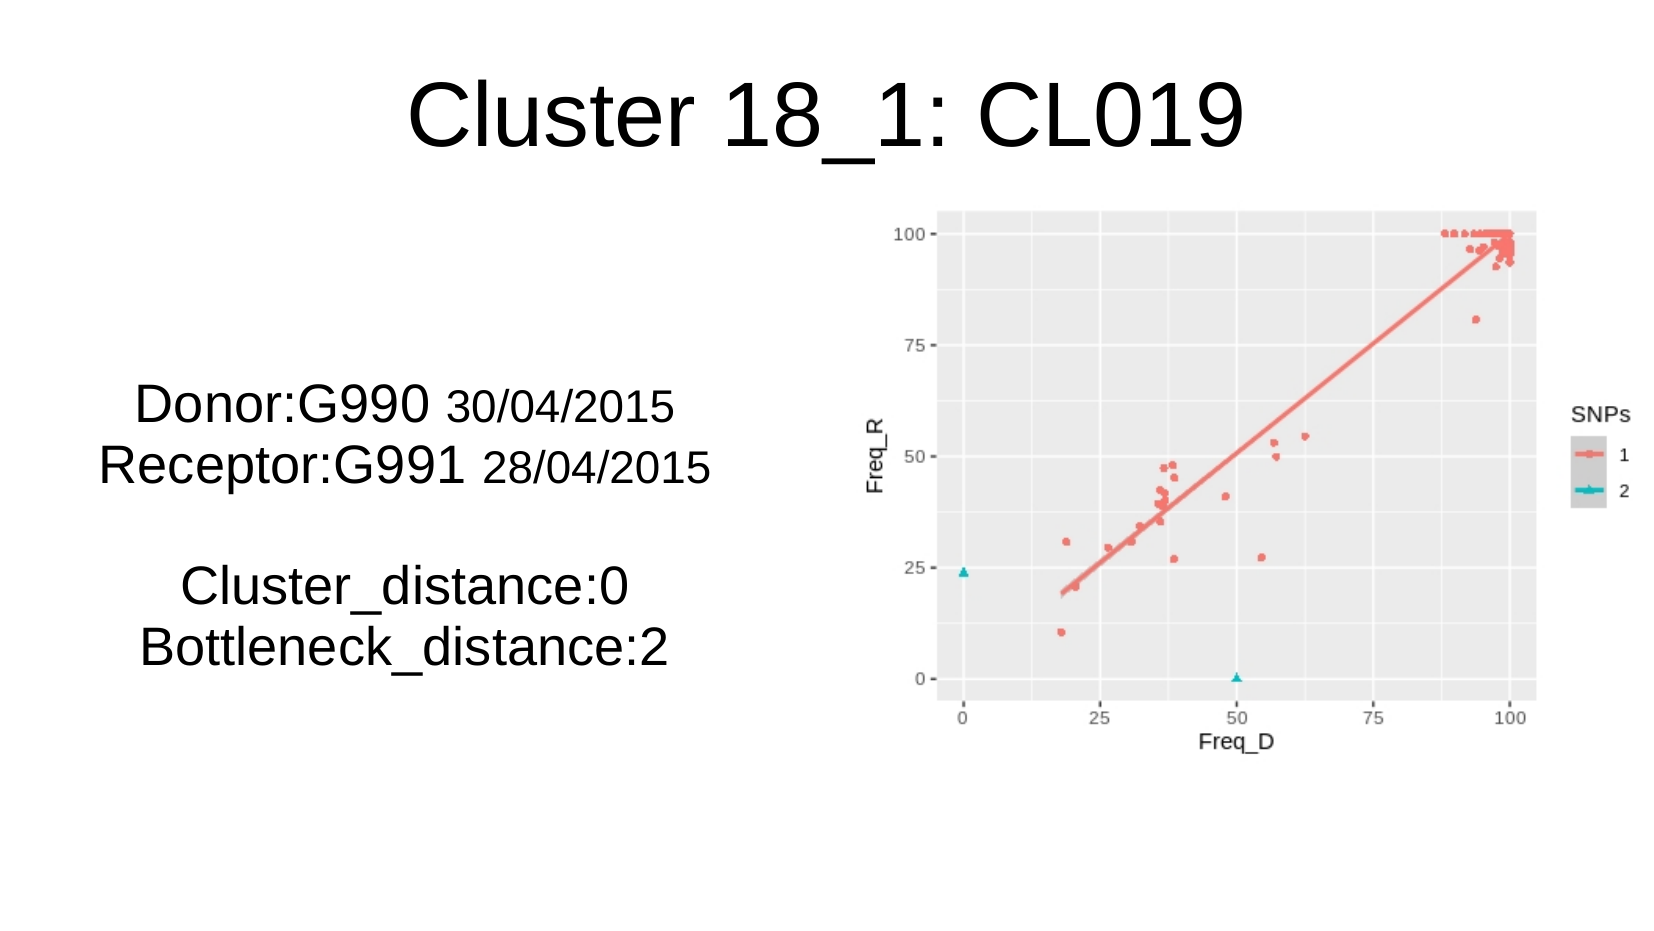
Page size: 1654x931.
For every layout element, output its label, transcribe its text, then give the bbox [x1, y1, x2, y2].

text_box Donor:G990 30/04/2015 Receptor:G991 28/04/2015 Cluster_distance:0 Bottleneck_distance:2 [30, 255, 781, 796]
title Cluster 18_1: CL019 [82, 37, 1571, 193]
picture [856, 200, 1654, 766]
